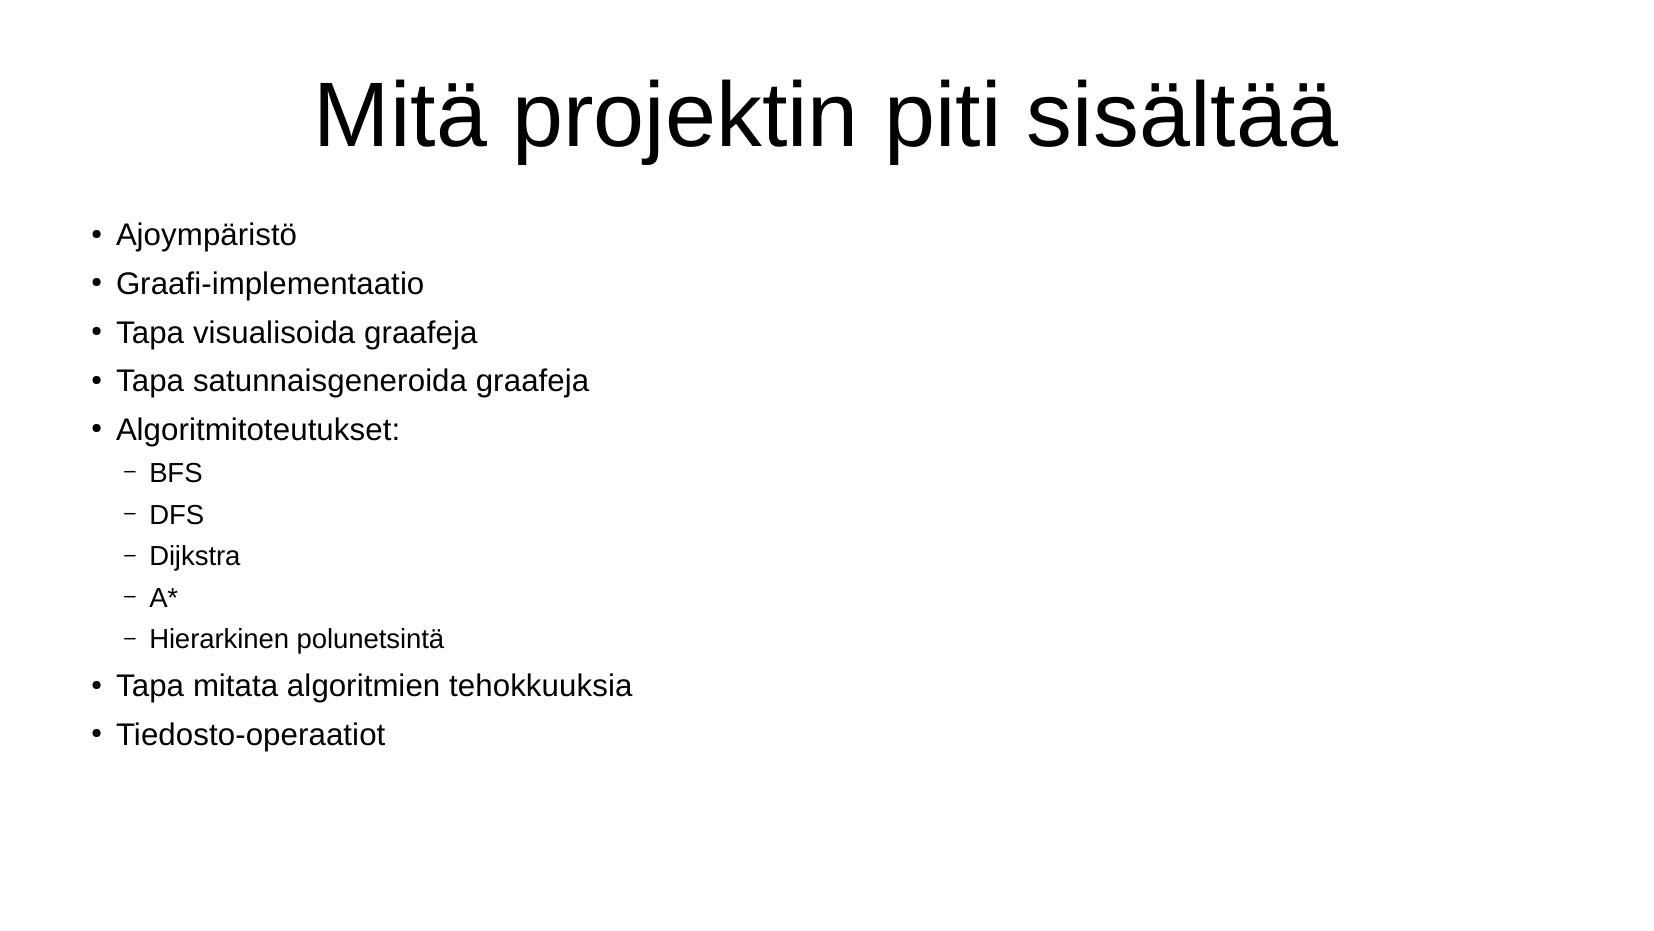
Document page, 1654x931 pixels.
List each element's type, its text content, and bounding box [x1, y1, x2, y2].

title Mitä projektin piti sisältää [82, 37, 1571, 193]
list Ajoympäristö Graafi-implementaatio Tapa visualisoida graafeja Tapa satunnaisgeneroida graafeja Algoritmitoteutukset: BFS DFS Dijkstra A* Hierarkinen polunetsintä Tapa mitata algoritmien tehokkuuksia Tiedosto-operaatiot [82, 217, 1571, 758]
